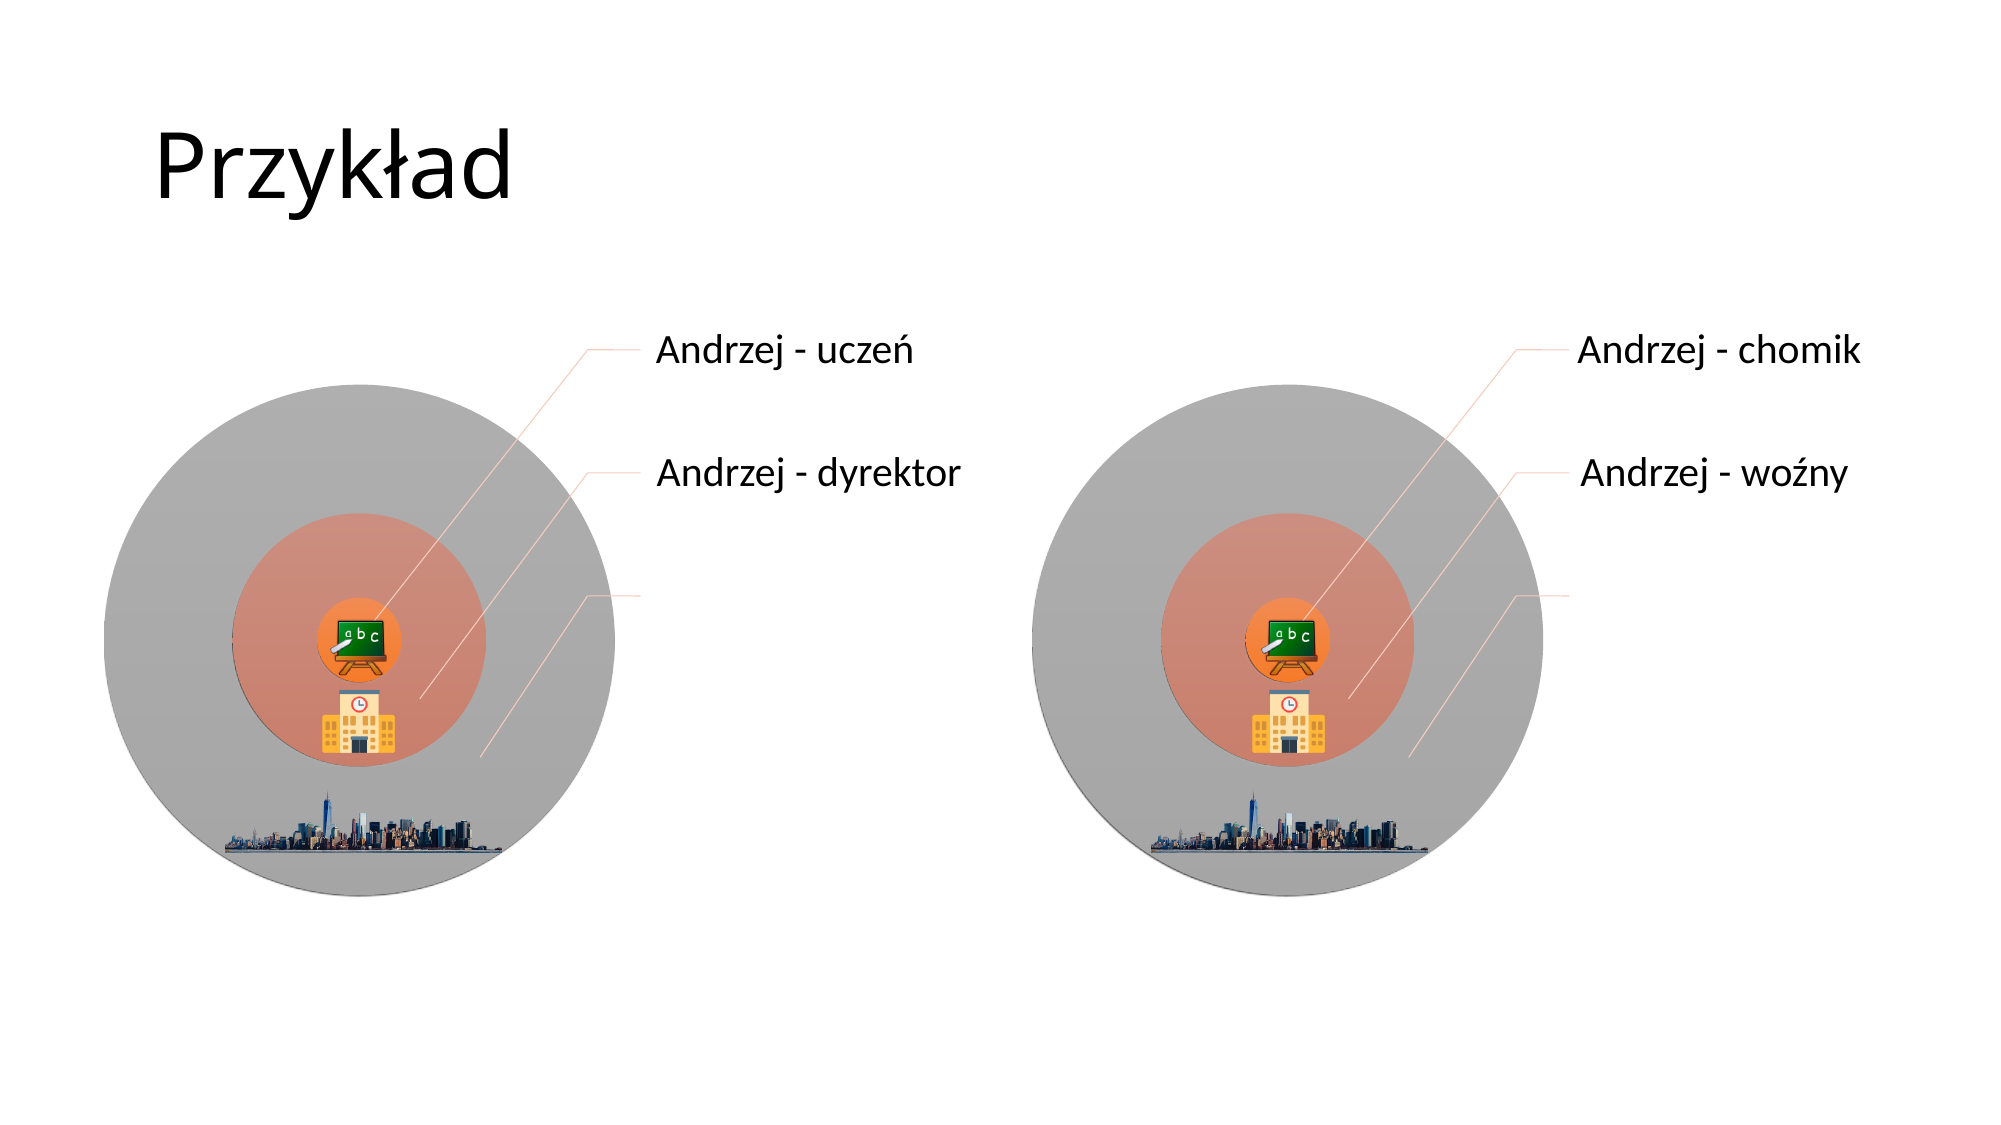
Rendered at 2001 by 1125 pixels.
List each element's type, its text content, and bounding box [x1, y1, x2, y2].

text_box [104, 384, 611, 896]
picture [225, 681, 502, 853]
picture [1151, 681, 1428, 853]
picture [1258, 617, 1321, 679]
text_box Andrzej - dyrektor [633, 411, 1006, 535]
title Przykład [137, 59, 1863, 278]
text_box [491, 597, 615, 852]
text_box Andrzej - uczeń [632, 288, 1001, 412]
text_box Andrzej - woźny [1556, 411, 1886, 535]
picture [327, 617, 390, 679]
text_box Andrzej - chomik [1554, 288, 1978, 412]
text_box [1032, 384, 1544, 896]
